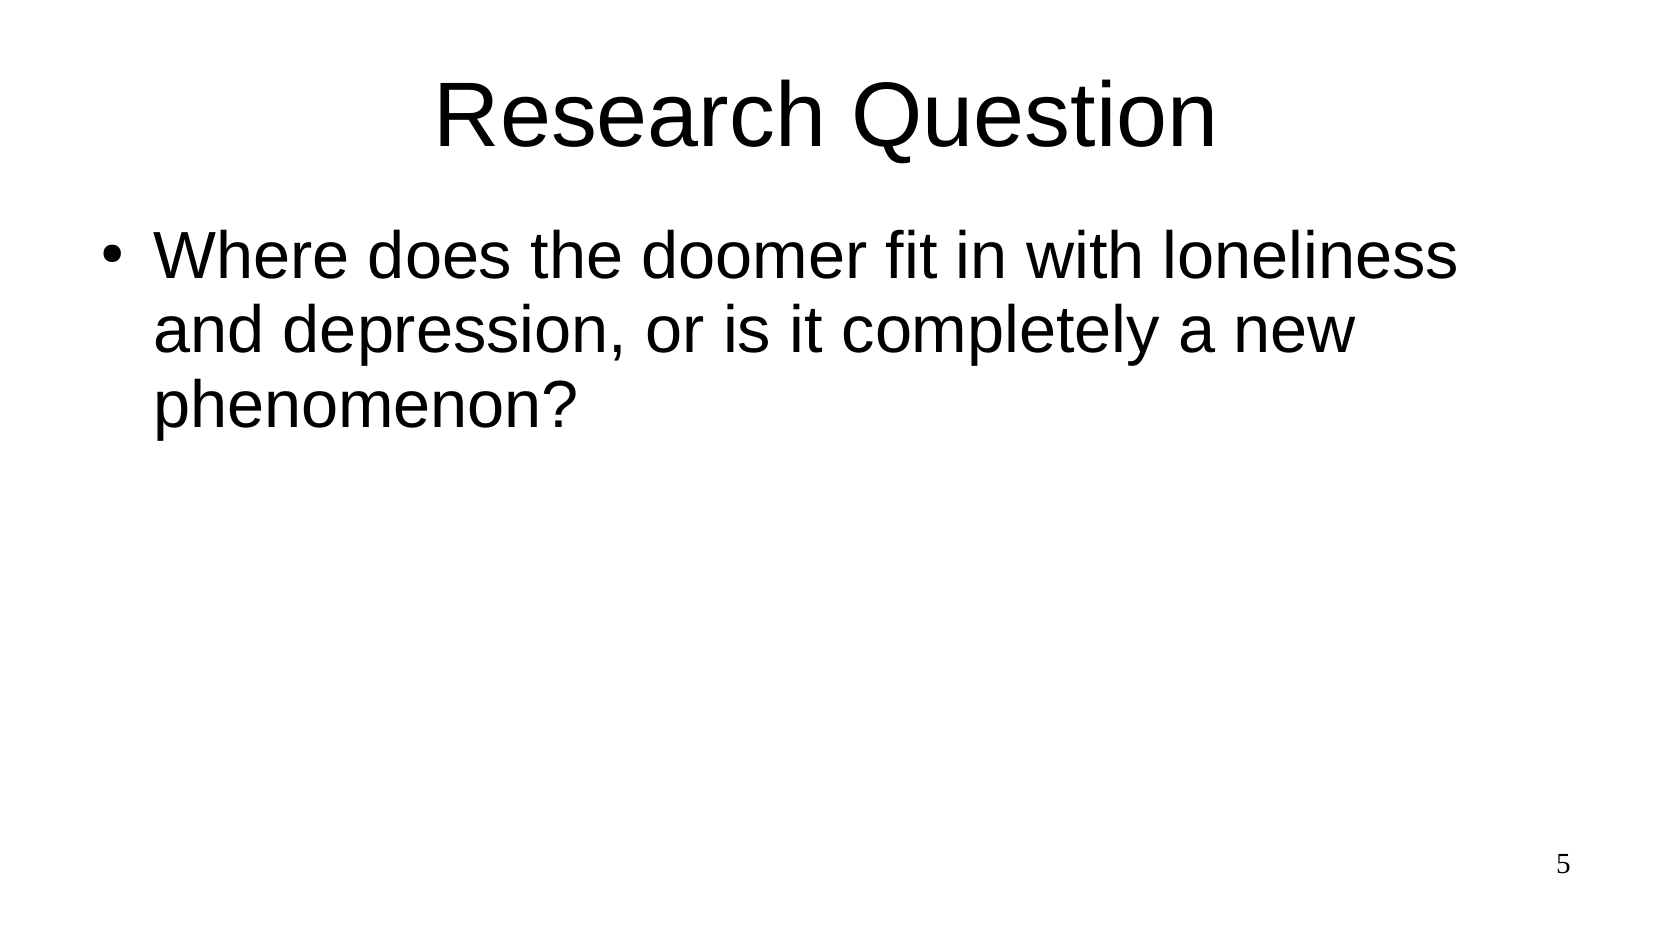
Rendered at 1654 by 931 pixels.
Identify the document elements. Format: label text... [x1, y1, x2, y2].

title Research Question [82, 37, 1571, 193]
list Where does the doomer fit in with loneliness and depression, or is it completely a new phenomenon? [82, 217, 1571, 758]
